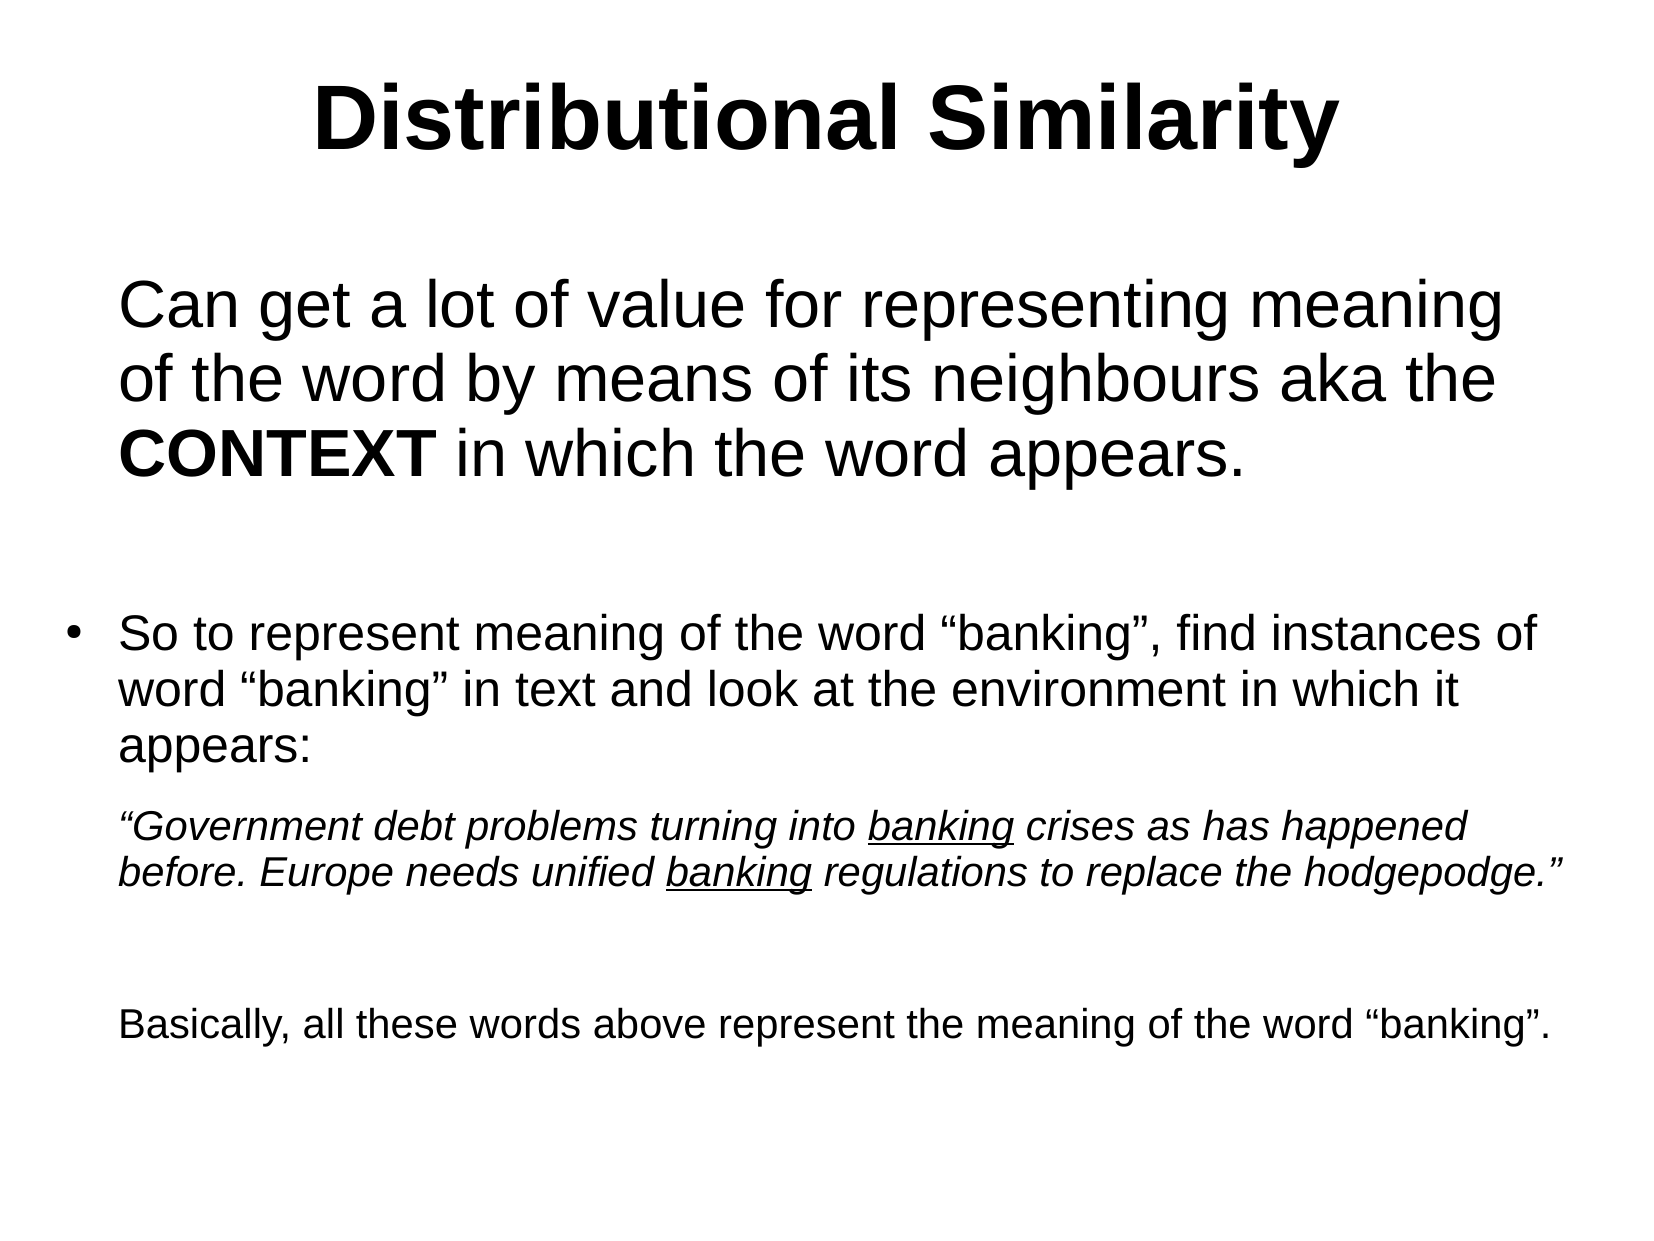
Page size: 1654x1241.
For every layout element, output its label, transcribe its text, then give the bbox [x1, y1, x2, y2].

title Distributional Similarity [82, 13, 1571, 222]
list Can get a lot of value for representing meaning of the word by means of its neighbours aka the CONTEXT in which the word appears. So to represent meaning of the word “banking”, find instances of word “banking” in text and look at the environment in which it appears: “Government debt problems turning into banking crises as has happened before. Europe needs unified banking regulations to replace the hodgepodge.” Basically, all these words above represent the meaning of the word “banking”. [47, 266, 1571, 1205]
